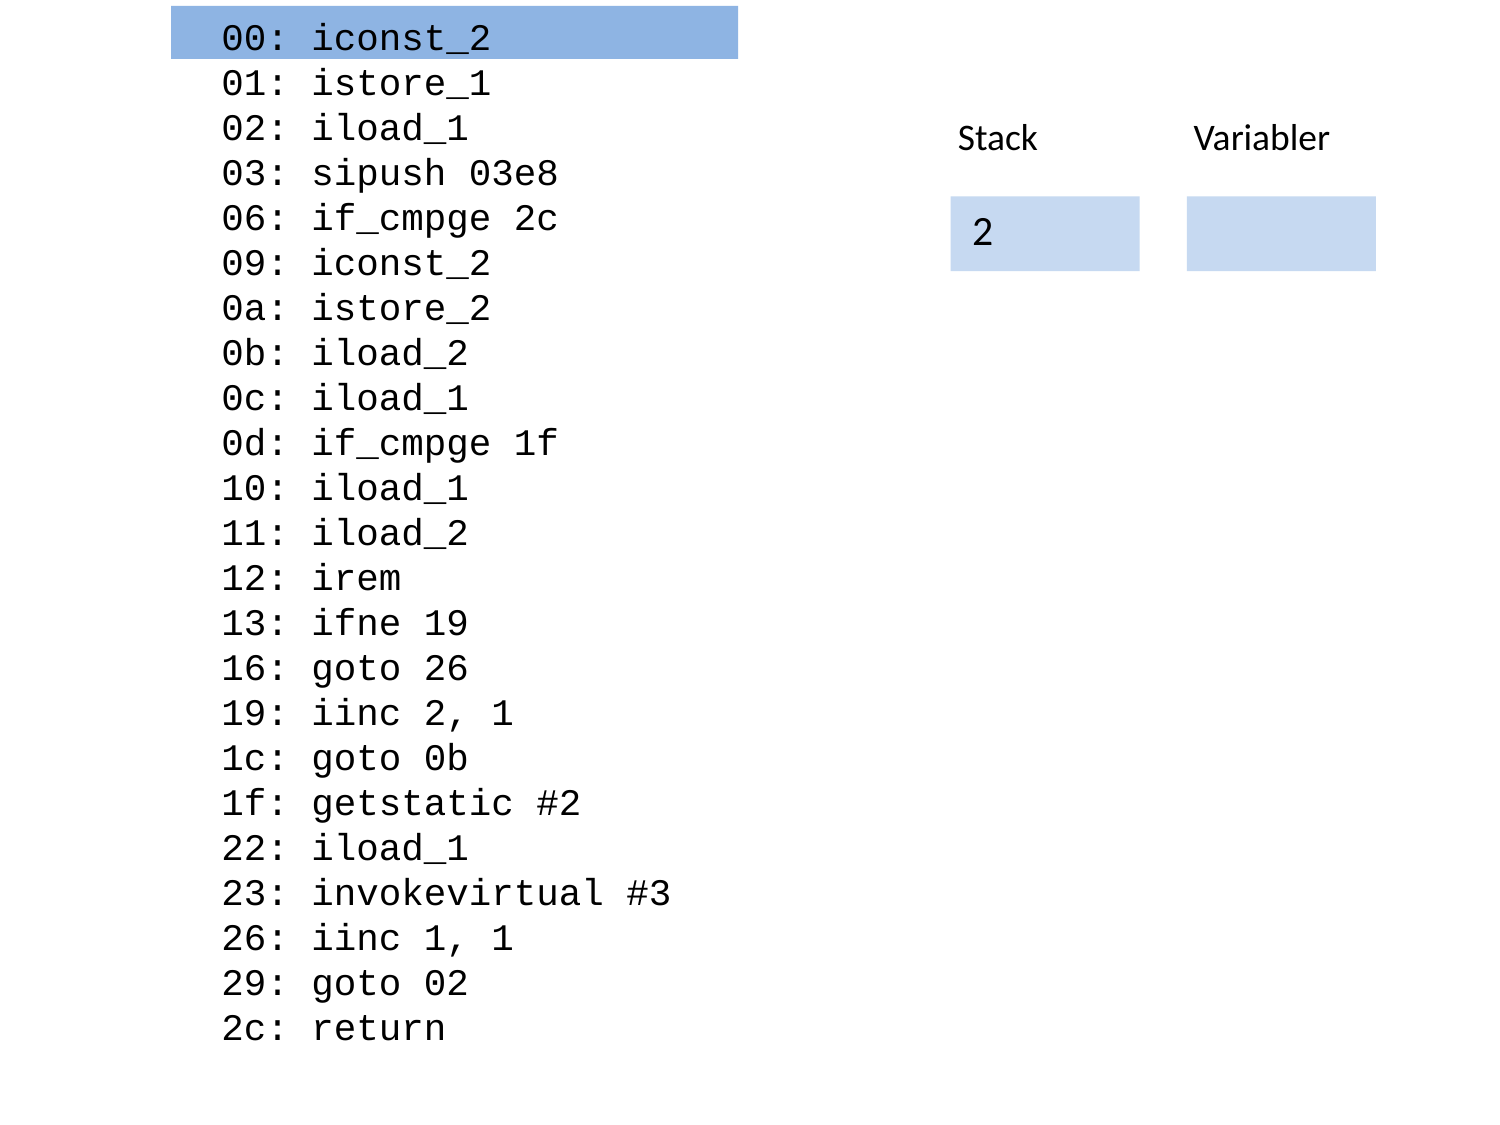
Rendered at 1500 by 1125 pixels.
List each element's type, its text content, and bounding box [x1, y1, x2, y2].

text_box Variabler [1178, 105, 1345, 165]
text_box [1186, 196, 1376, 272]
text_box [950, 196, 1140, 272]
text_box Stack [943, 105, 1053, 165]
text_box [703, 5, 739, 59]
text_box 00: iconst_2 01: istore_1 02: iload_1 03: sipush 03e8 06: if_cmpge 2c 09: iconst_2 0a: istore_2 0b: iload_2 0c: iload_1 0d: if_cmpge 1f 10: iload_1 11: iload_2 12: irem 13: ifne 19 16: goto 26 19: iinc 2, 1 1c: goto 0b 1f: getstatic #2 22: iload_1 23: invokevirtual #3 26: iinc 1, 1 29: goto 02 2c: return [206, 5, 703, 1056]
text_box 2 [957, 196, 1009, 262]
text_box [171, 5, 206, 59]
